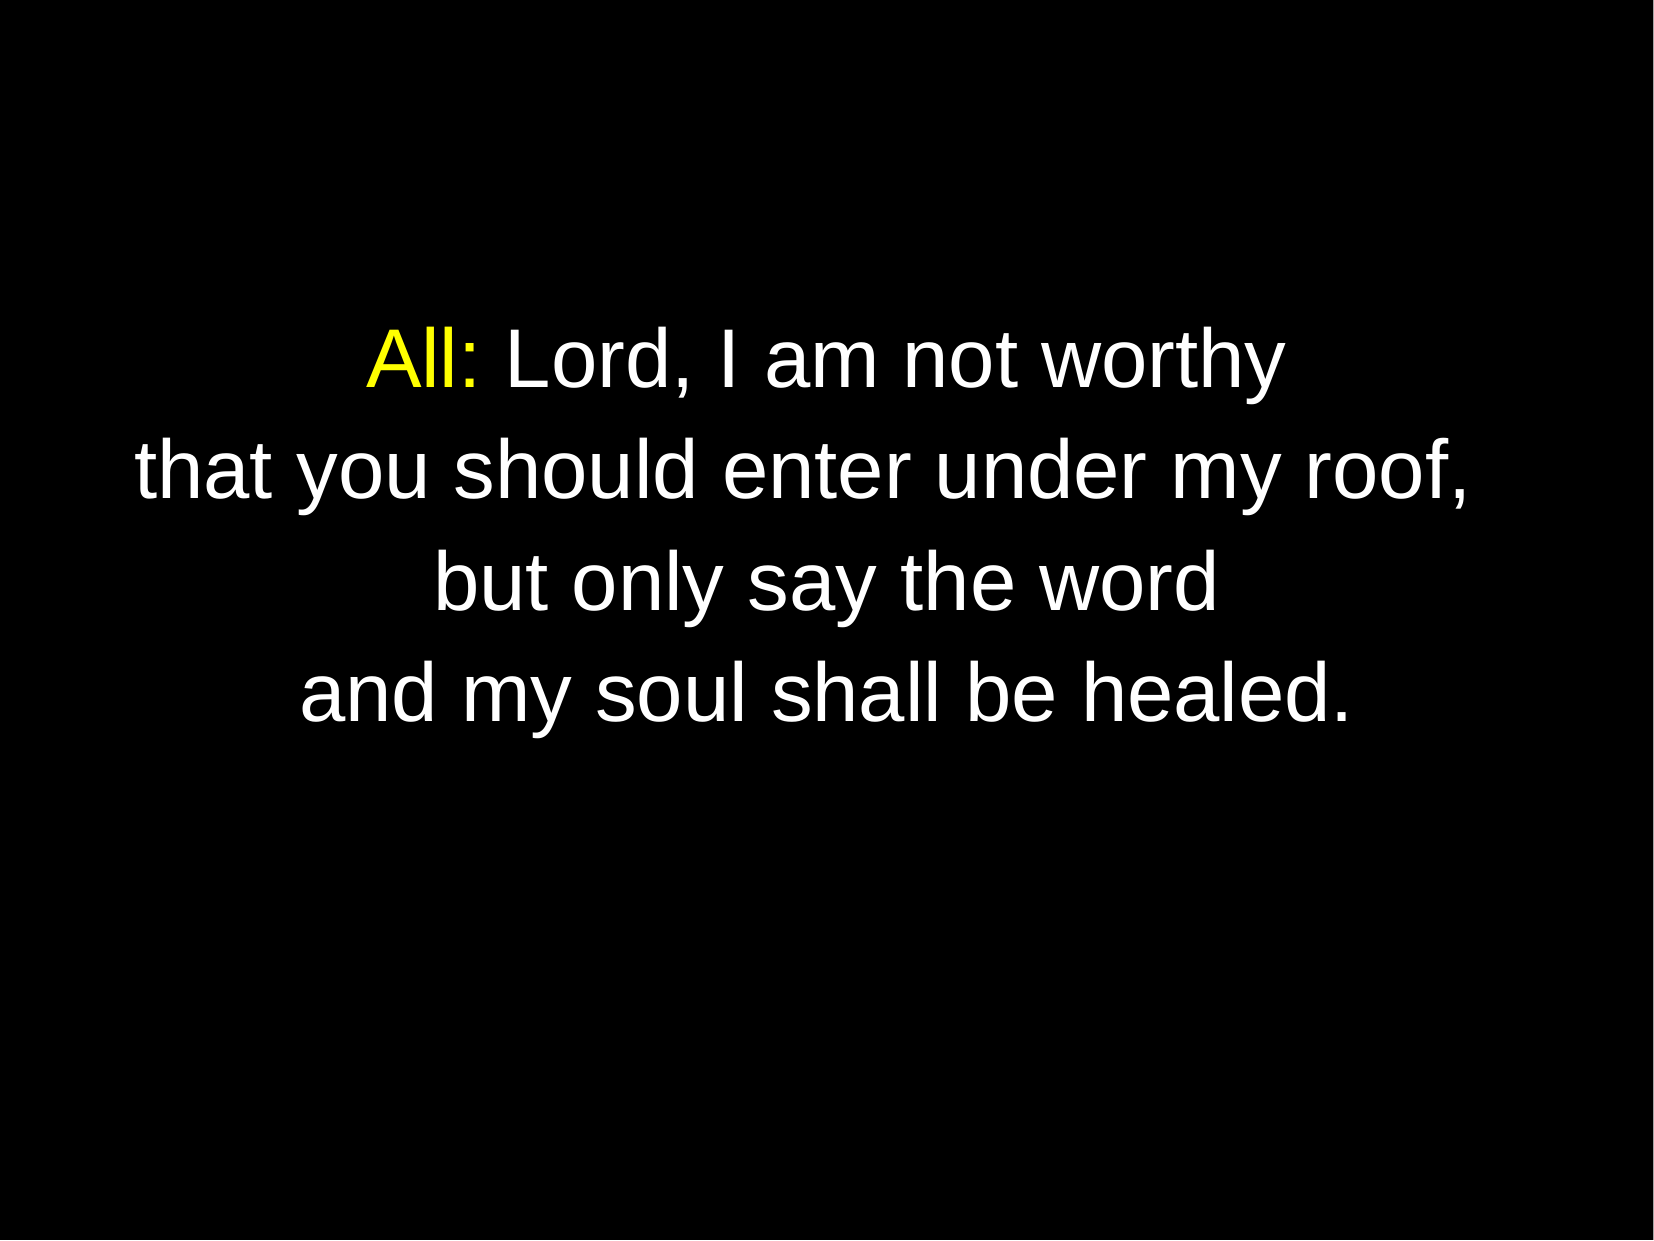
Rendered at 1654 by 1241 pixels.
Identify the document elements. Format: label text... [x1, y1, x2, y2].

list All: Lord, I am not worthy that you should enter under my roof, but only say the word and my soul shall be healed. [0, 307, 1654, 1241]
